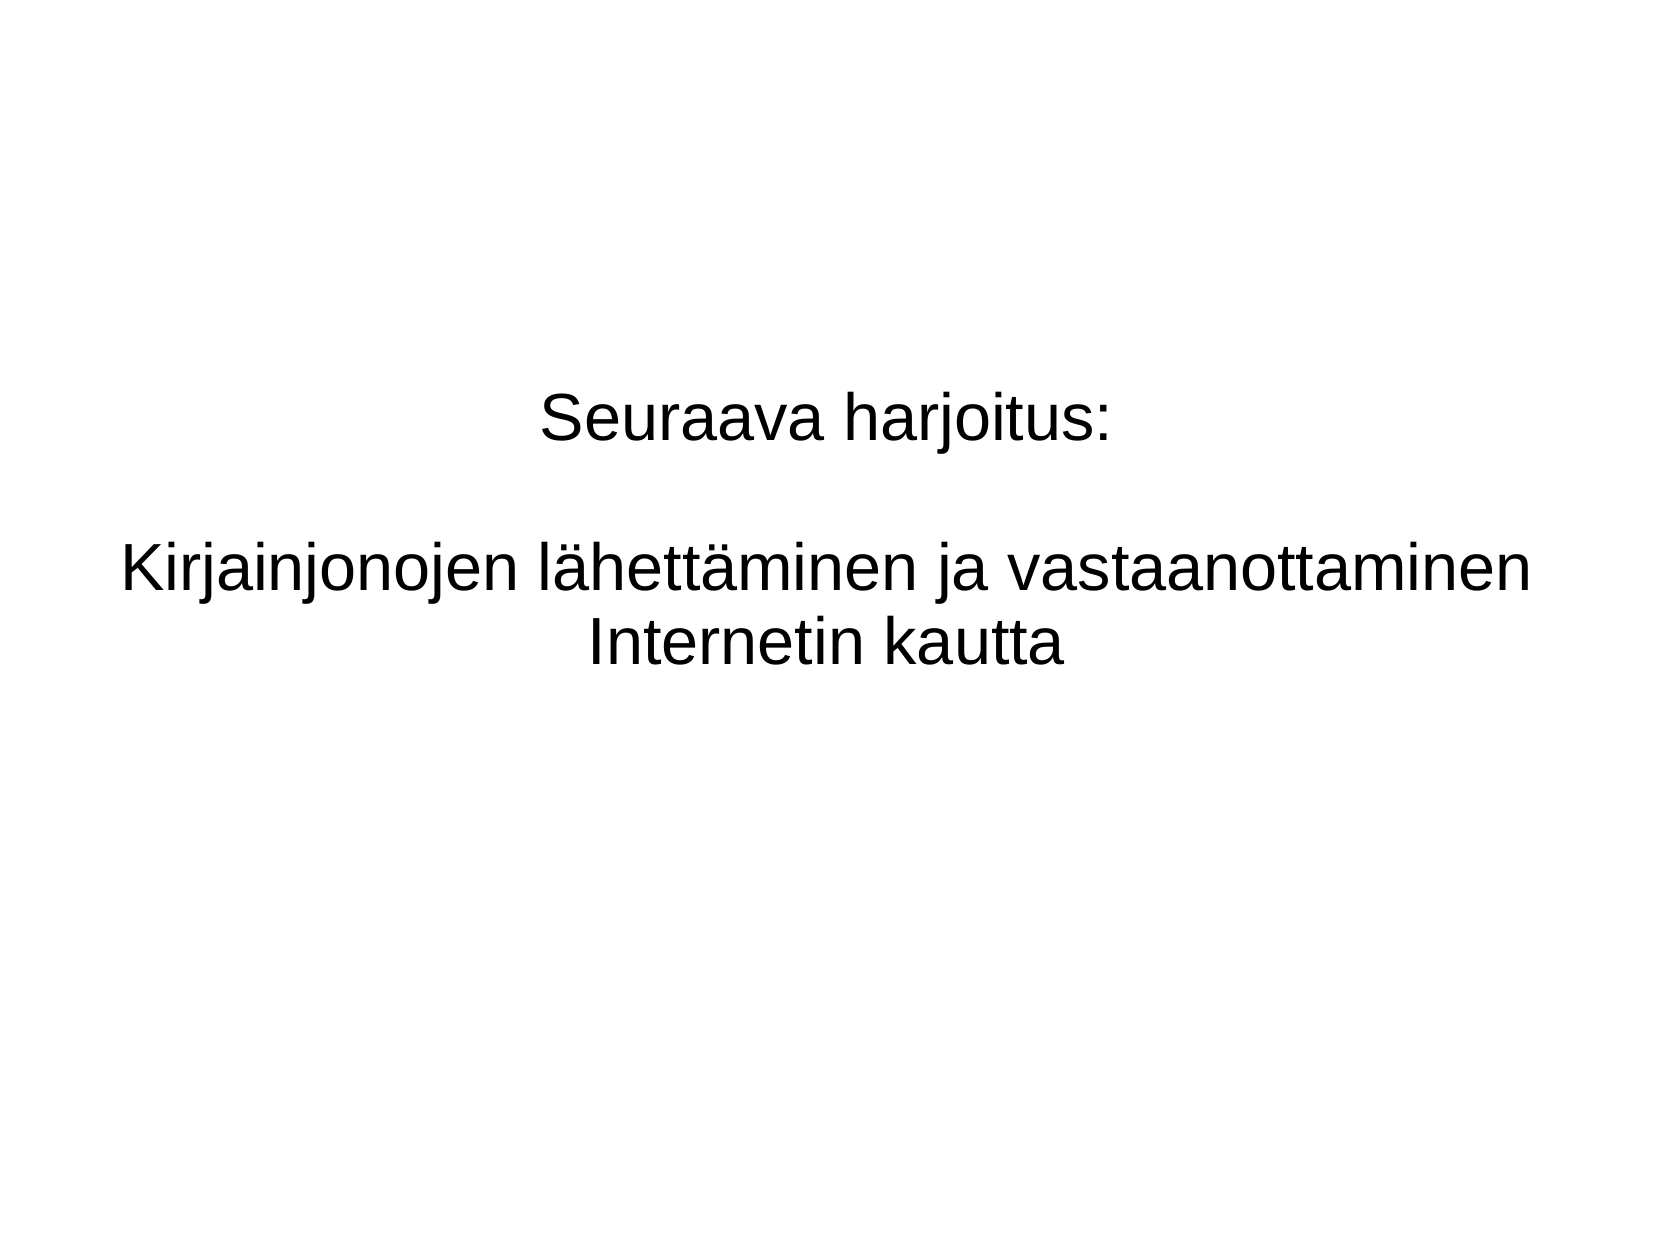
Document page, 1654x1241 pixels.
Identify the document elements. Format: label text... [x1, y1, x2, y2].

subtitle Seuraava harjoitus: Kirjainjonojen lähettäminen ja vastaanottaminen Internetin kautta [82, 49, 1571, 1010]
